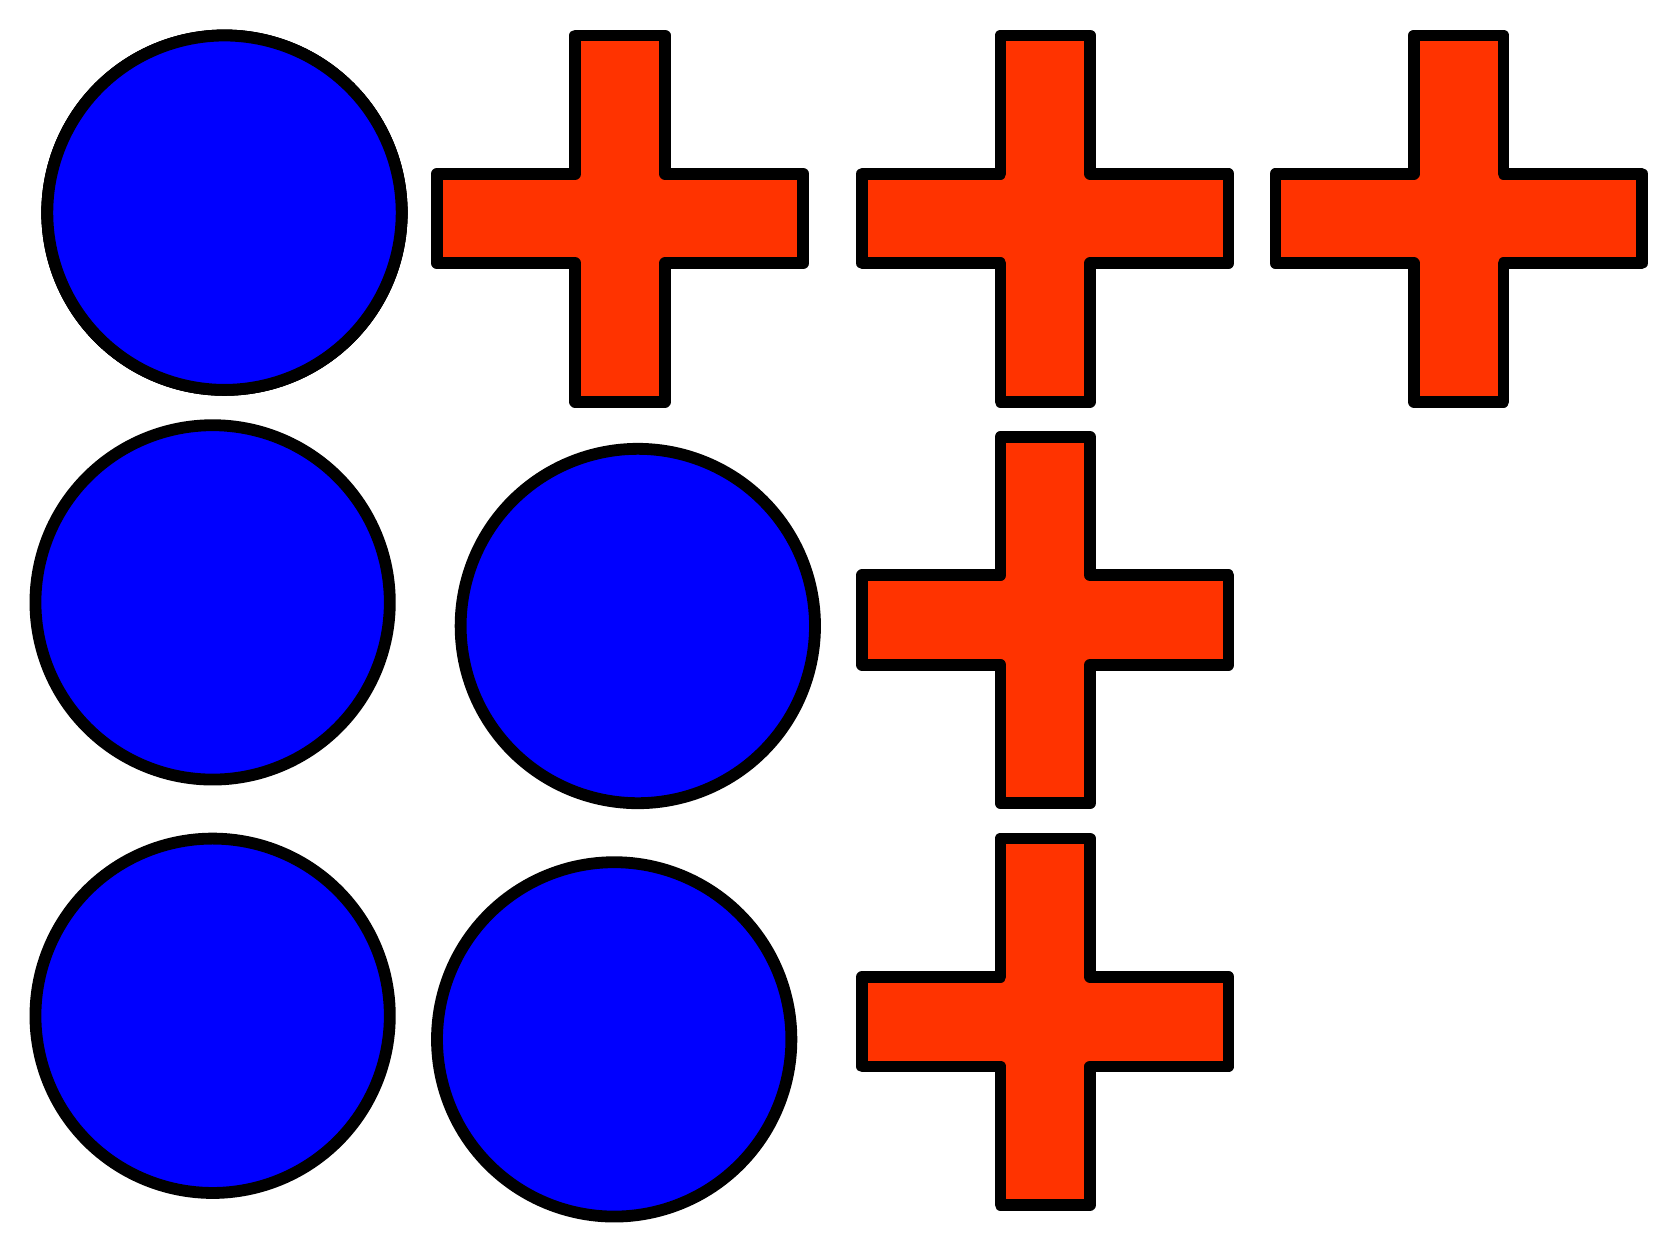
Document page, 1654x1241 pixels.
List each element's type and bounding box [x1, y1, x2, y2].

text_box [862, 838, 1229, 1205]
text_box [35, 838, 390, 1193]
text_box [460, 448, 816, 804]
text_box [862, 35, 1229, 402]
text_box [47, 35, 402, 390]
text_box [437, 862, 792, 1217]
text_box [1275, 35, 1642, 402]
text_box [437, 35, 804, 402]
text_box [35, 425, 390, 780]
text_box [862, 437, 1229, 804]
